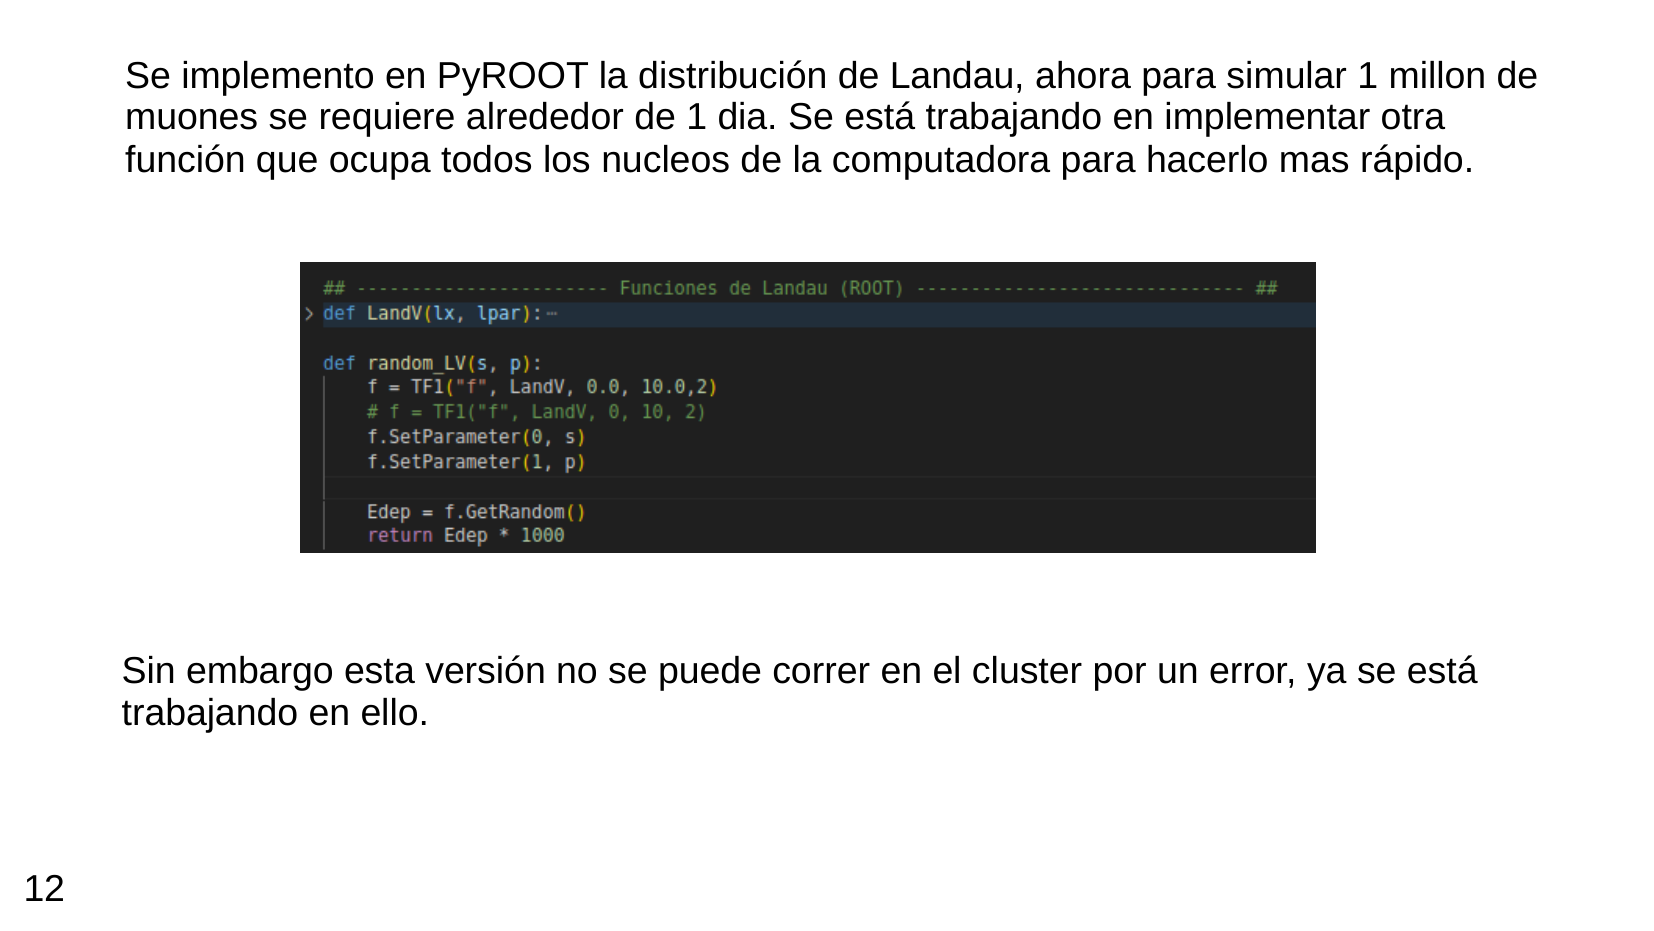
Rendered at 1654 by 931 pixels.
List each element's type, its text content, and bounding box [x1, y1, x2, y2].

text_box Se implemento en PyROOT la distribución de Landau, ahora para simular 1 millon de muones se requiere alrededor de 1 dia. Se está trabajando en implementar otra función que ocupa todos los nucleos de la computadora para hacerlo mas rápido. [75, 46, 1579, 272]
text_box <number> [8, 860, 638, 931]
picture [300, 262, 1316, 554]
text_box Sin embargo esta versión no se puede correr en el cluster por un error, ya se está trabajando en ello. [71, 642, 1576, 826]
